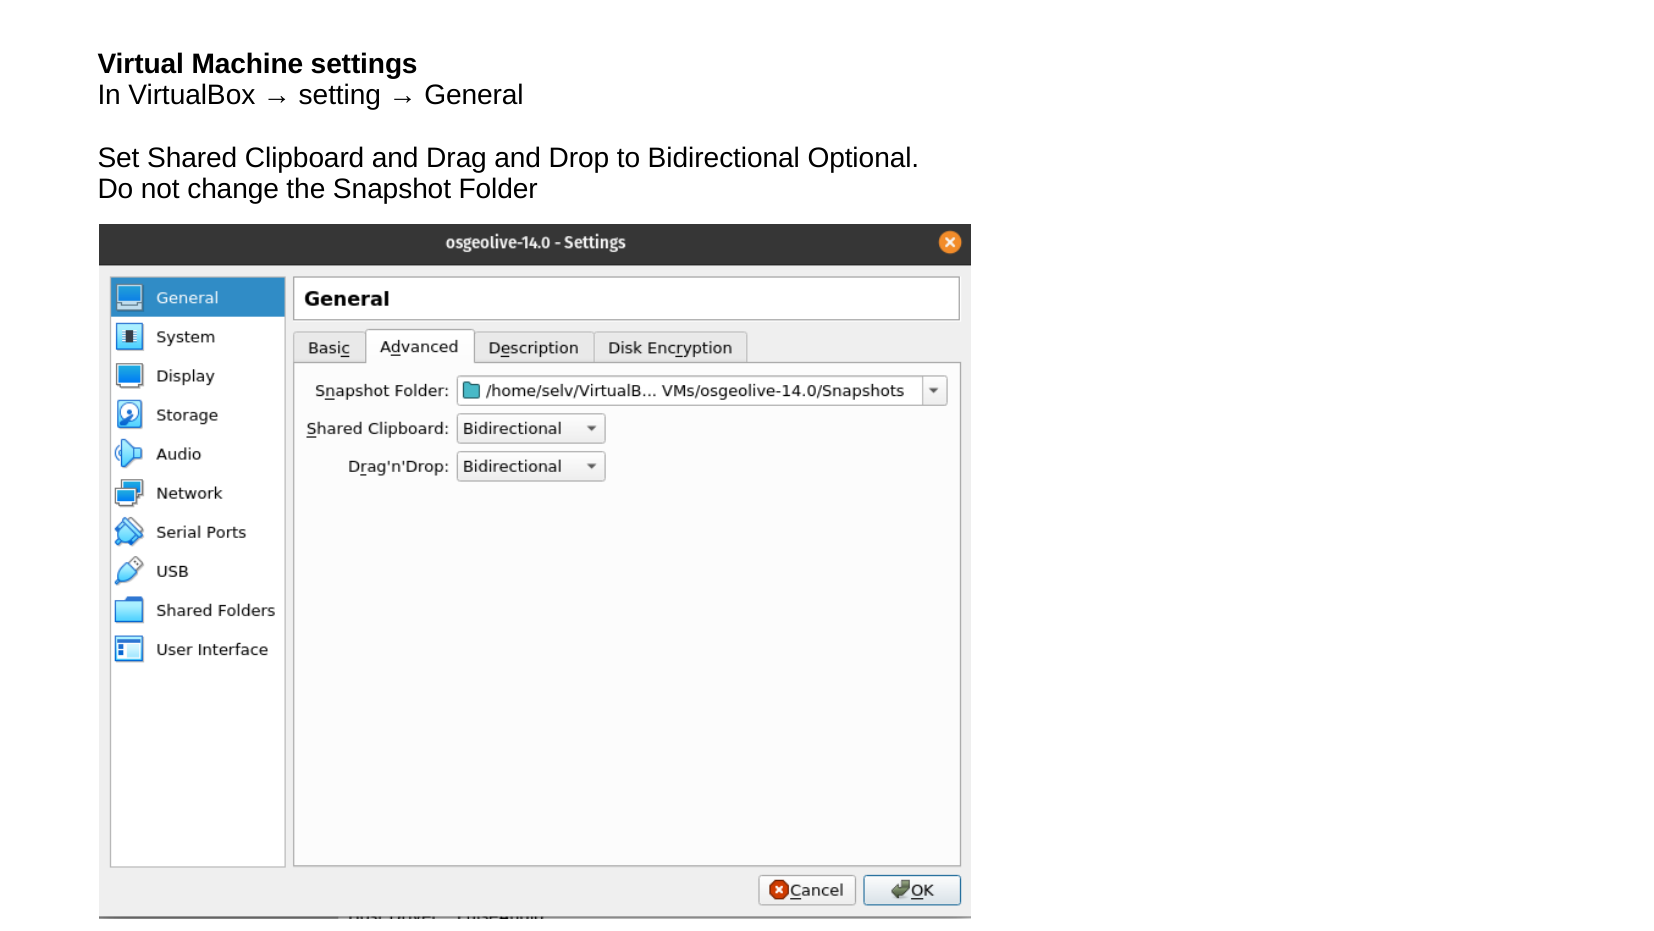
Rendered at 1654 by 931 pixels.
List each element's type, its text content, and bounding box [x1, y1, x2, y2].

picture [99, 224, 971, 920]
text_box Virtual Machine settings In VirtualBox → setting → General Set Shared Clipboard and Drag and Drop to Bidirectional Optional. Do not change the Snapshot Folder [82, 40, 1571, 212]
